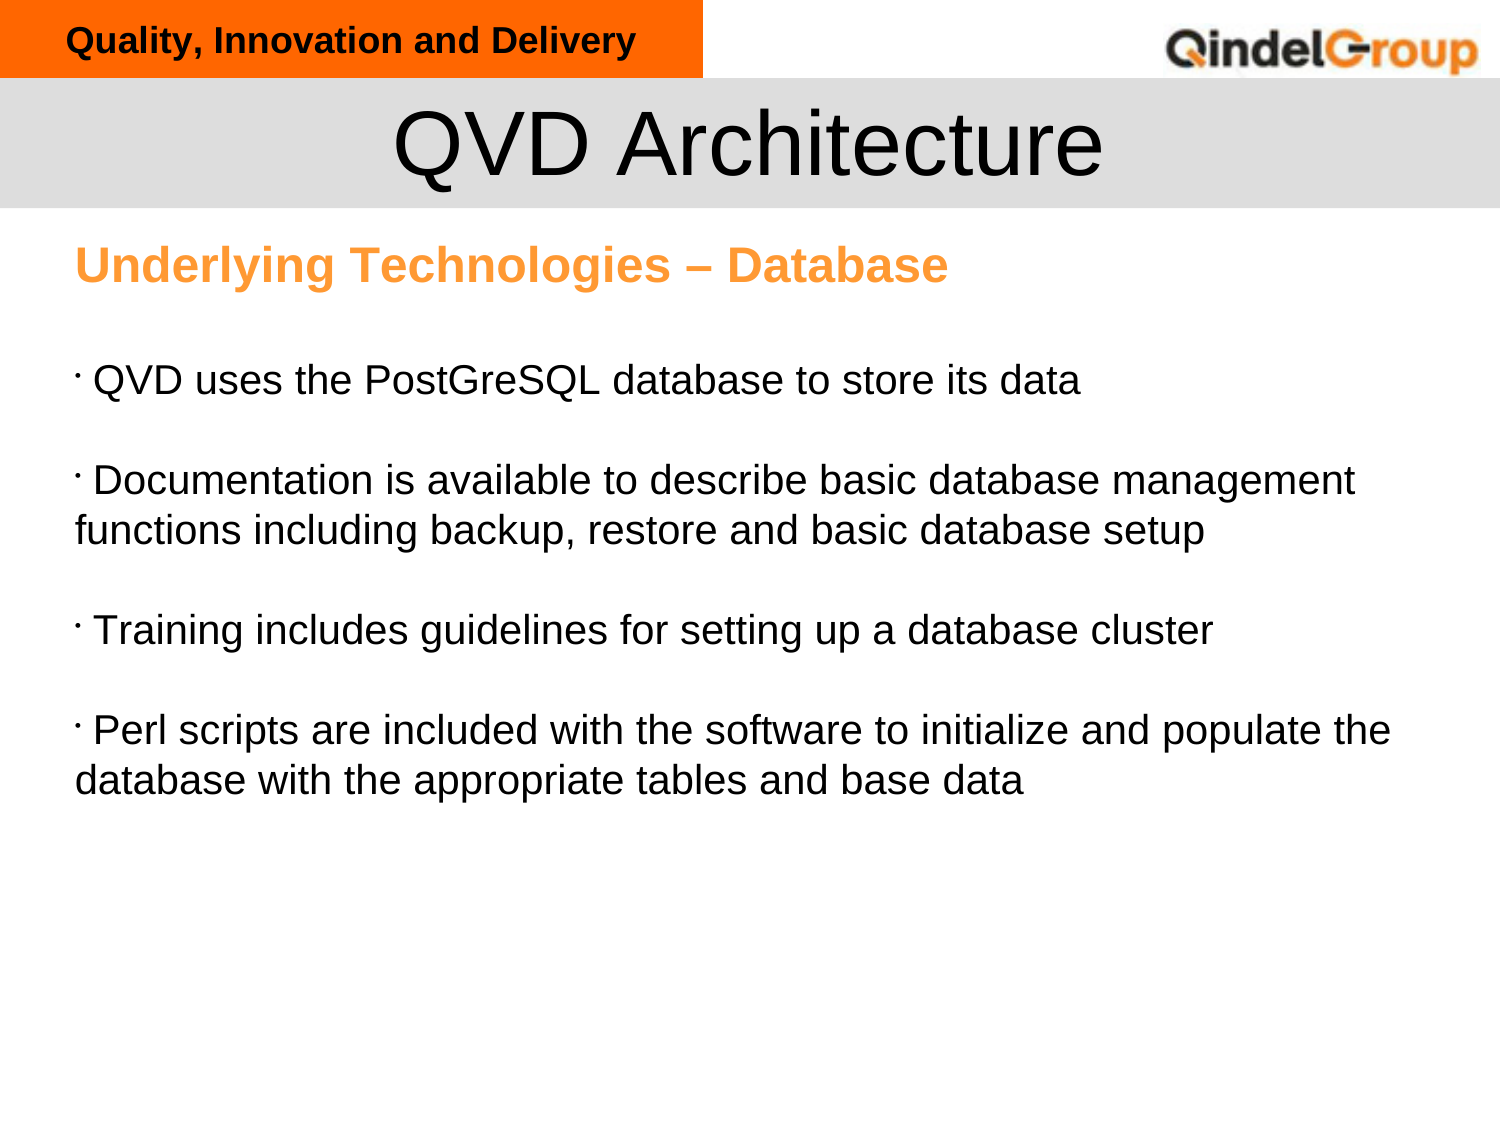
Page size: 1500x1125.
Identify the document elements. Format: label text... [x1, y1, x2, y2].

picture [1163, 23, 1481, 78]
text_box Underlying Technologies – Database QVD uses the PostGreSQL database to store its data Documentation is available to describe basic database management functions including backup, restore and basic database setup Training includes guidelines for setting up a database cluster Perl scripts are included with the software to initialize and populate the database with the appropriate tables and base data [60, 224, 1426, 811]
title QVD Architecture [75, 45, 1426, 224]
